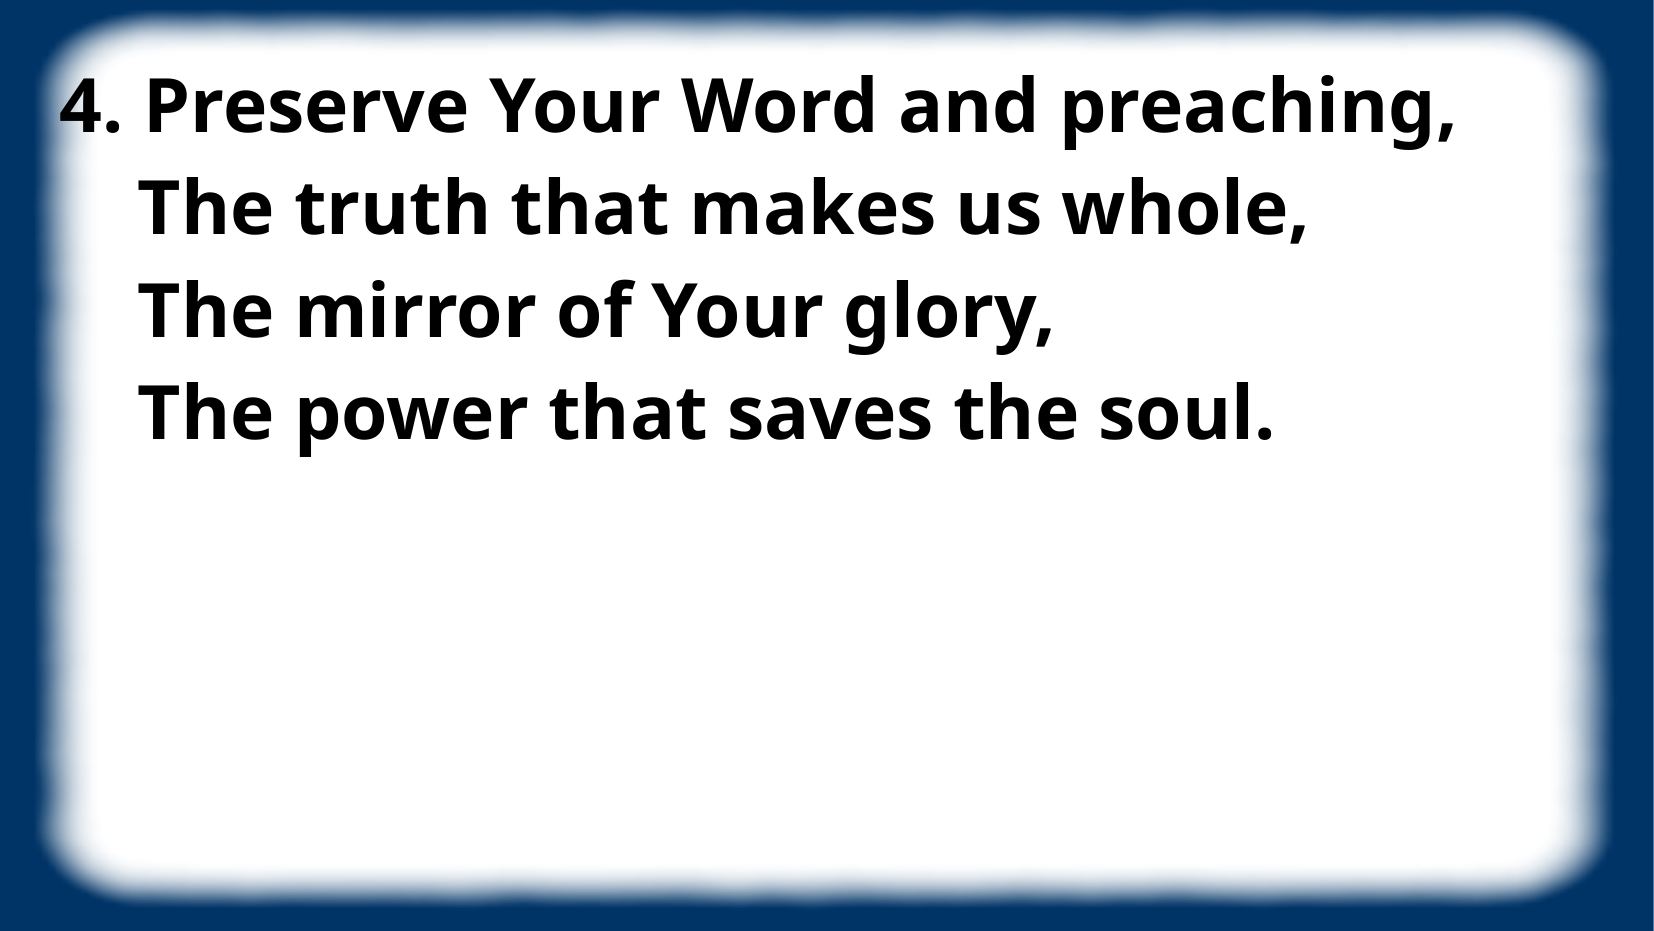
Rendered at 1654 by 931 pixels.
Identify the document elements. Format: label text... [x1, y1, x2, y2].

picture [0, 0, 1654, 931]
text_box 4. Preserve Your Word and preaching, The truth that makes us whole, The mirror of Your glory, The power that saves the soul. [45, 45, 1606, 460]
